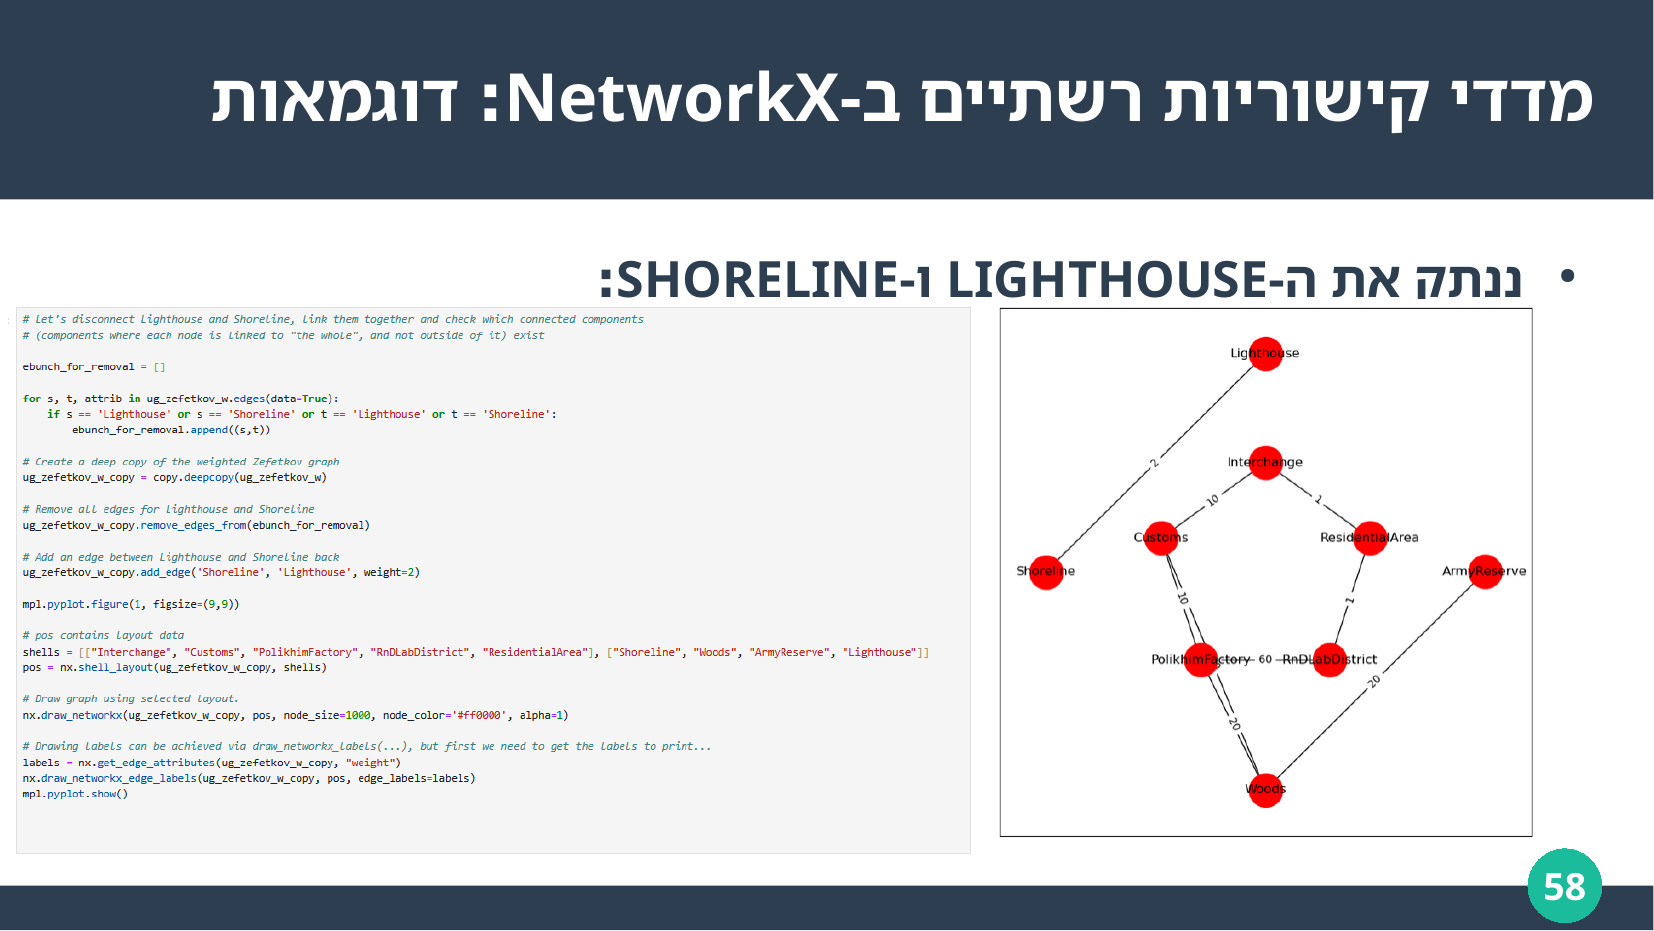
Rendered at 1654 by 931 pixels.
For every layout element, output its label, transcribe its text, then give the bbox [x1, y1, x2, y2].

picture [8, 299, 976, 863]
list ננתק את ה-LIGHTHOUSE ו-SHORELINE: [58, 243, 1595, 864]
title מדדי קישוריות רשתיים ב-NetworkX: דוגמאות [58, 36, 1595, 155]
picture [989, 299, 1538, 843]
